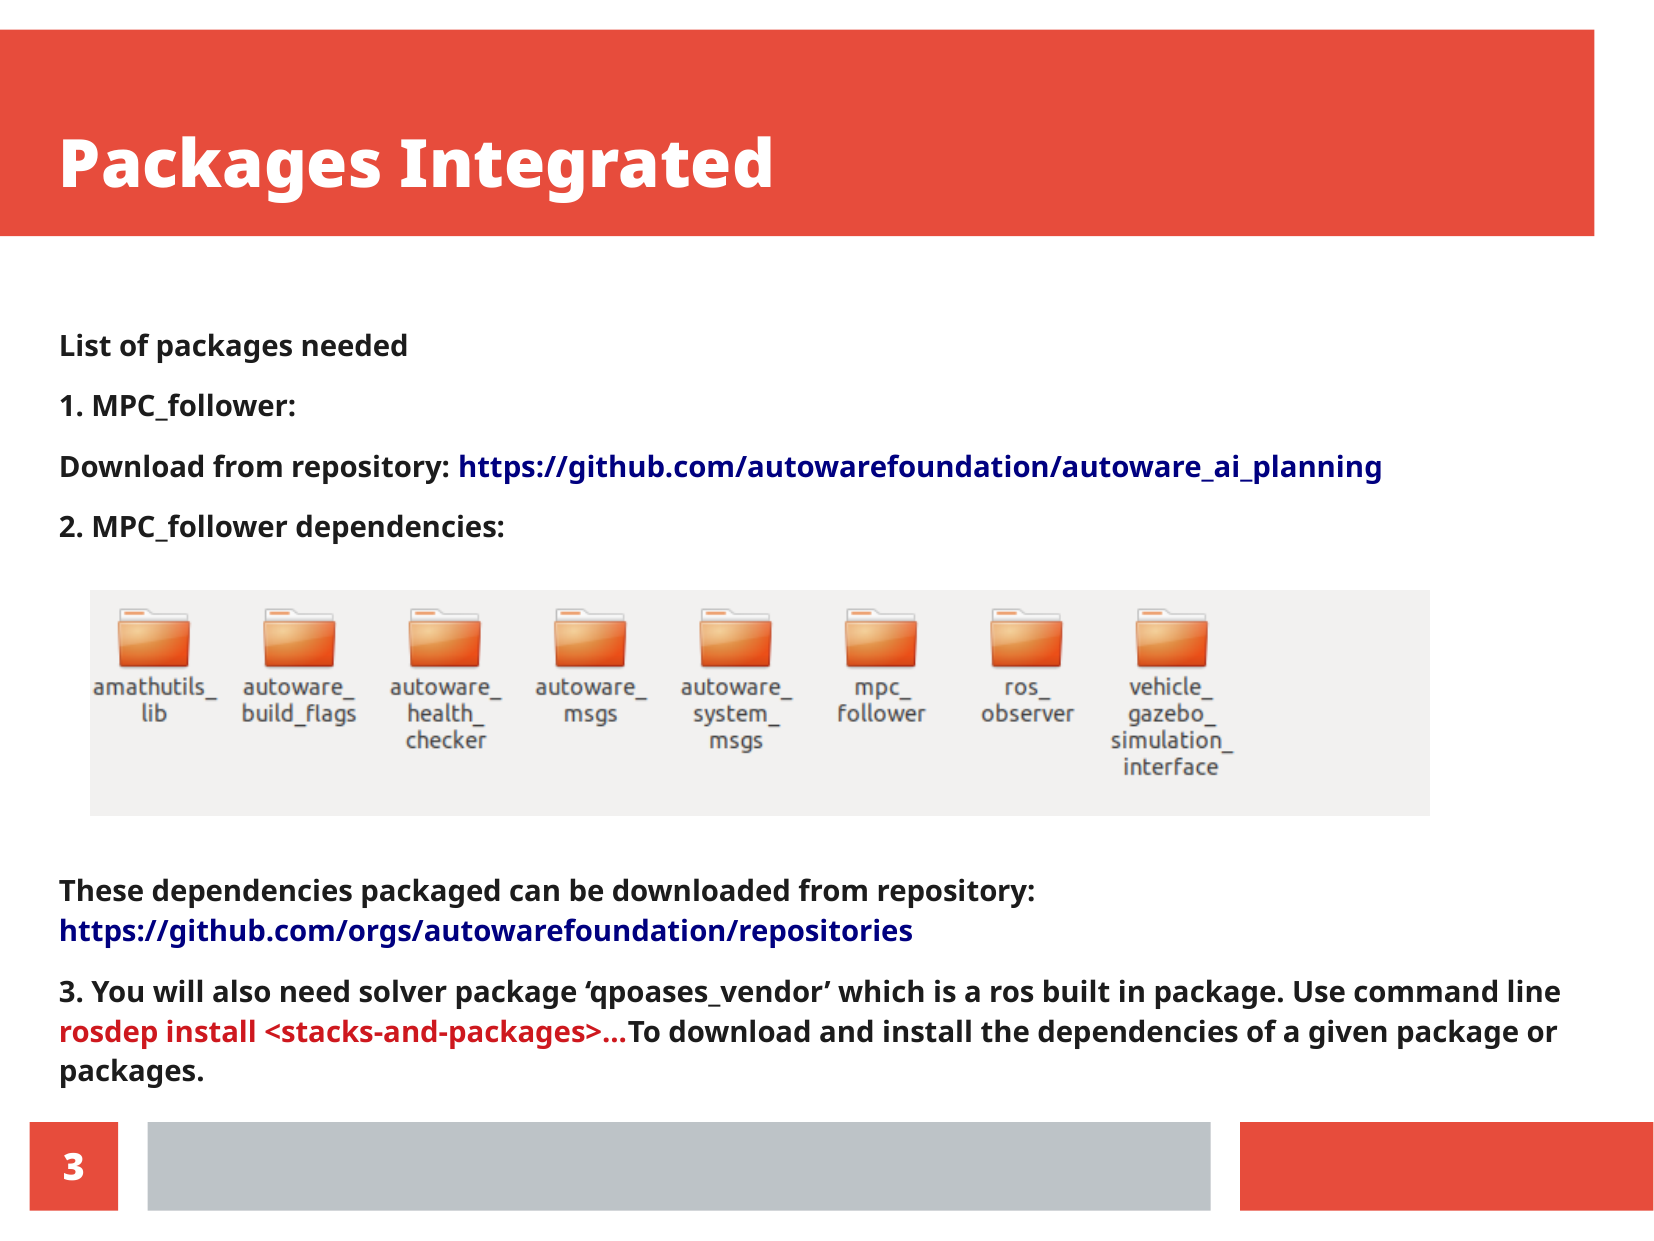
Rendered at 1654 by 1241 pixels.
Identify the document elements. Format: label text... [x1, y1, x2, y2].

title Packages Integrated [59, 59, 1595, 207]
list List of packages needed 1. MPC_follower: Download from repository: https://github.com/autowarefoundation/autoware_ai_planning 2. MPC_follower dependencies: These dependencies packaged can be downloaded from repository: https://github.com/orgs/autowarefoundation/repositories 3. You will also need solver package ‘qpoases_vendor’ which is a ros built in package. Use command line rosdep install <stacks-and-packages>...To download and install the dependencies of a given package or packages. [59, 324, 1565, 1093]
picture [90, 590, 1430, 816]
